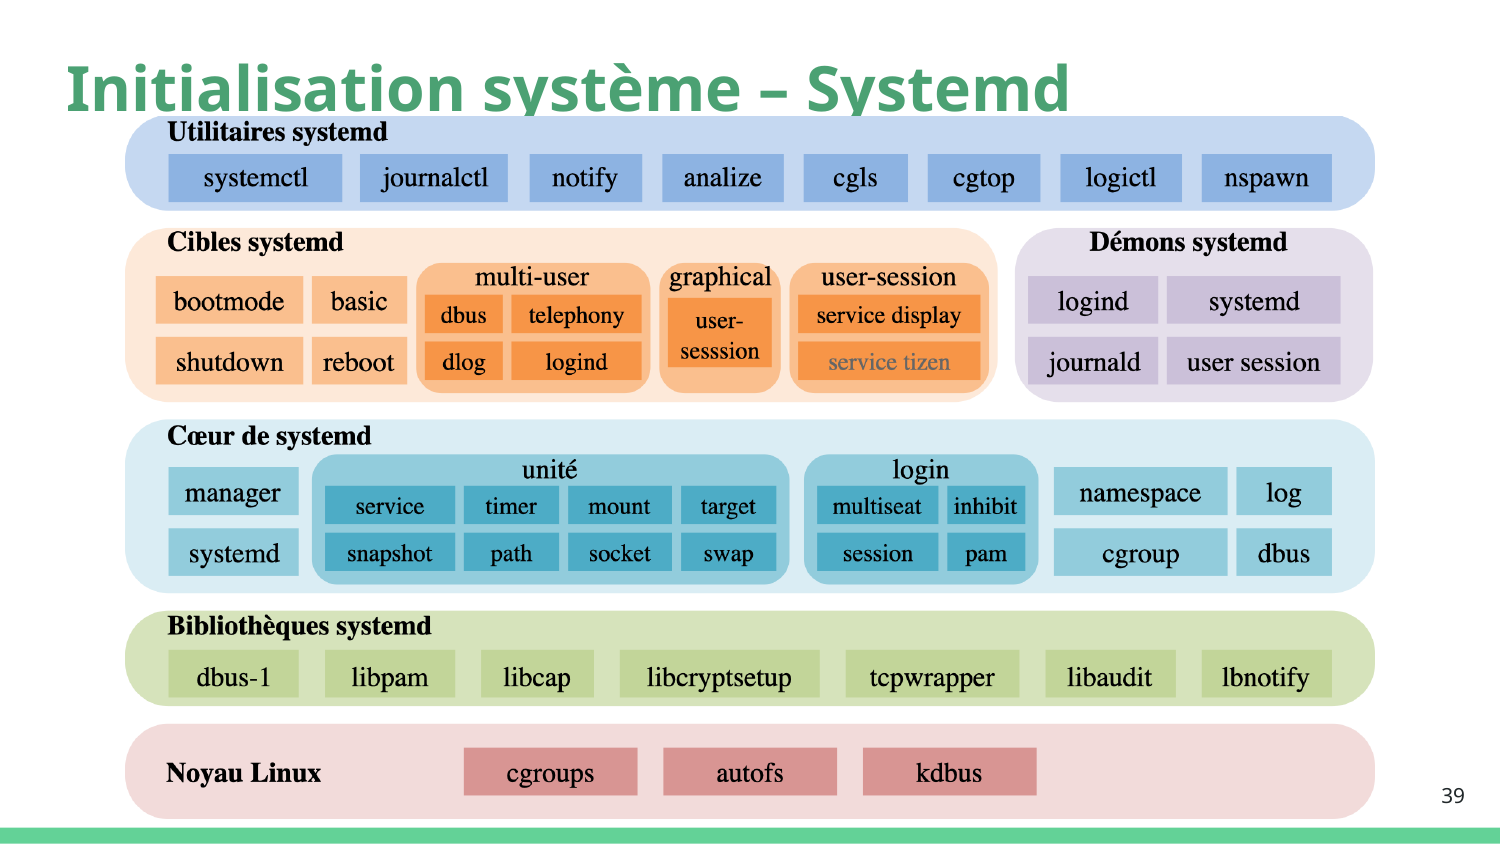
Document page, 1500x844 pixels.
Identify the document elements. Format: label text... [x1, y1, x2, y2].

slide_number <numéro> [1389, 764, 1480, 830]
picture [125, 116, 1375, 819]
title Initialisation système – Systemd [51, 23, 1449, 117]
